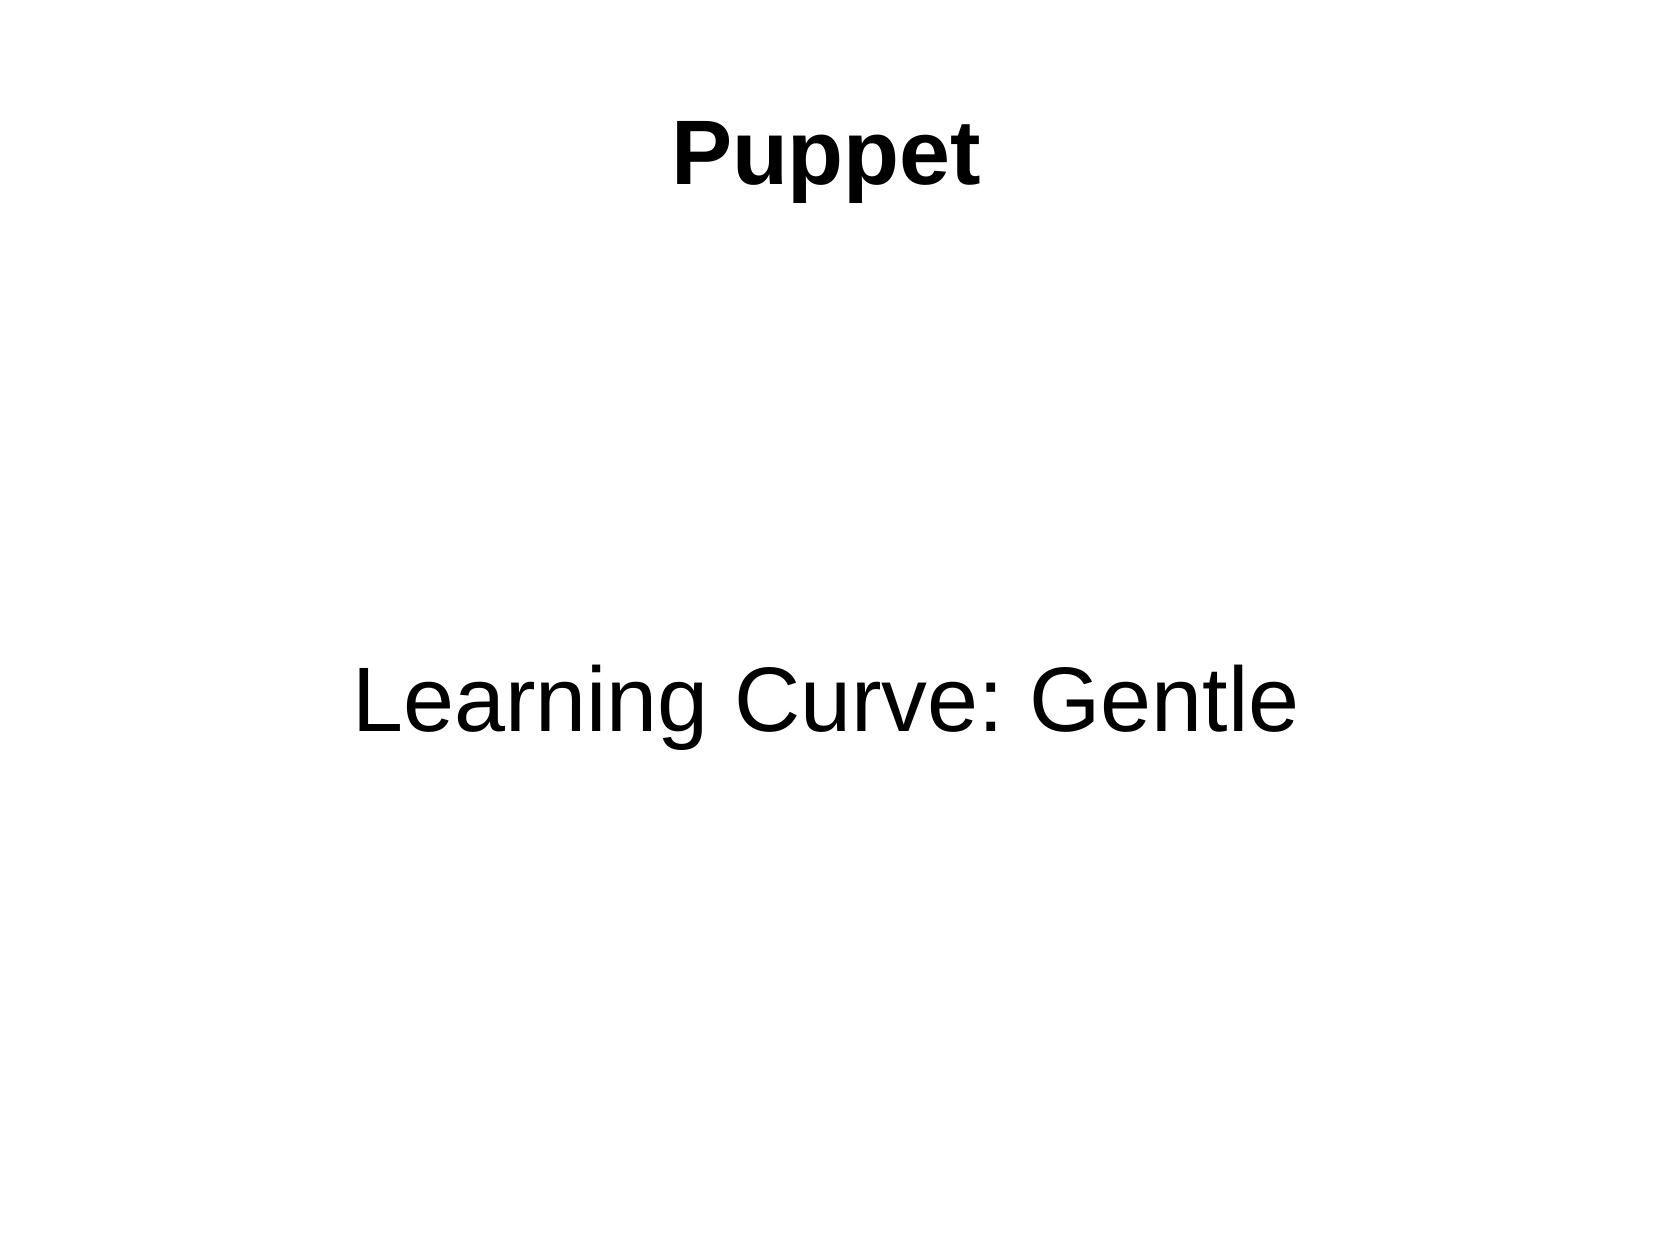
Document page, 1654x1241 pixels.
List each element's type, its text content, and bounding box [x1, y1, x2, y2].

subtitle Learning Curve: Gentle [82, 290, 1571, 1109]
title Puppet [82, 49, 1571, 257]
